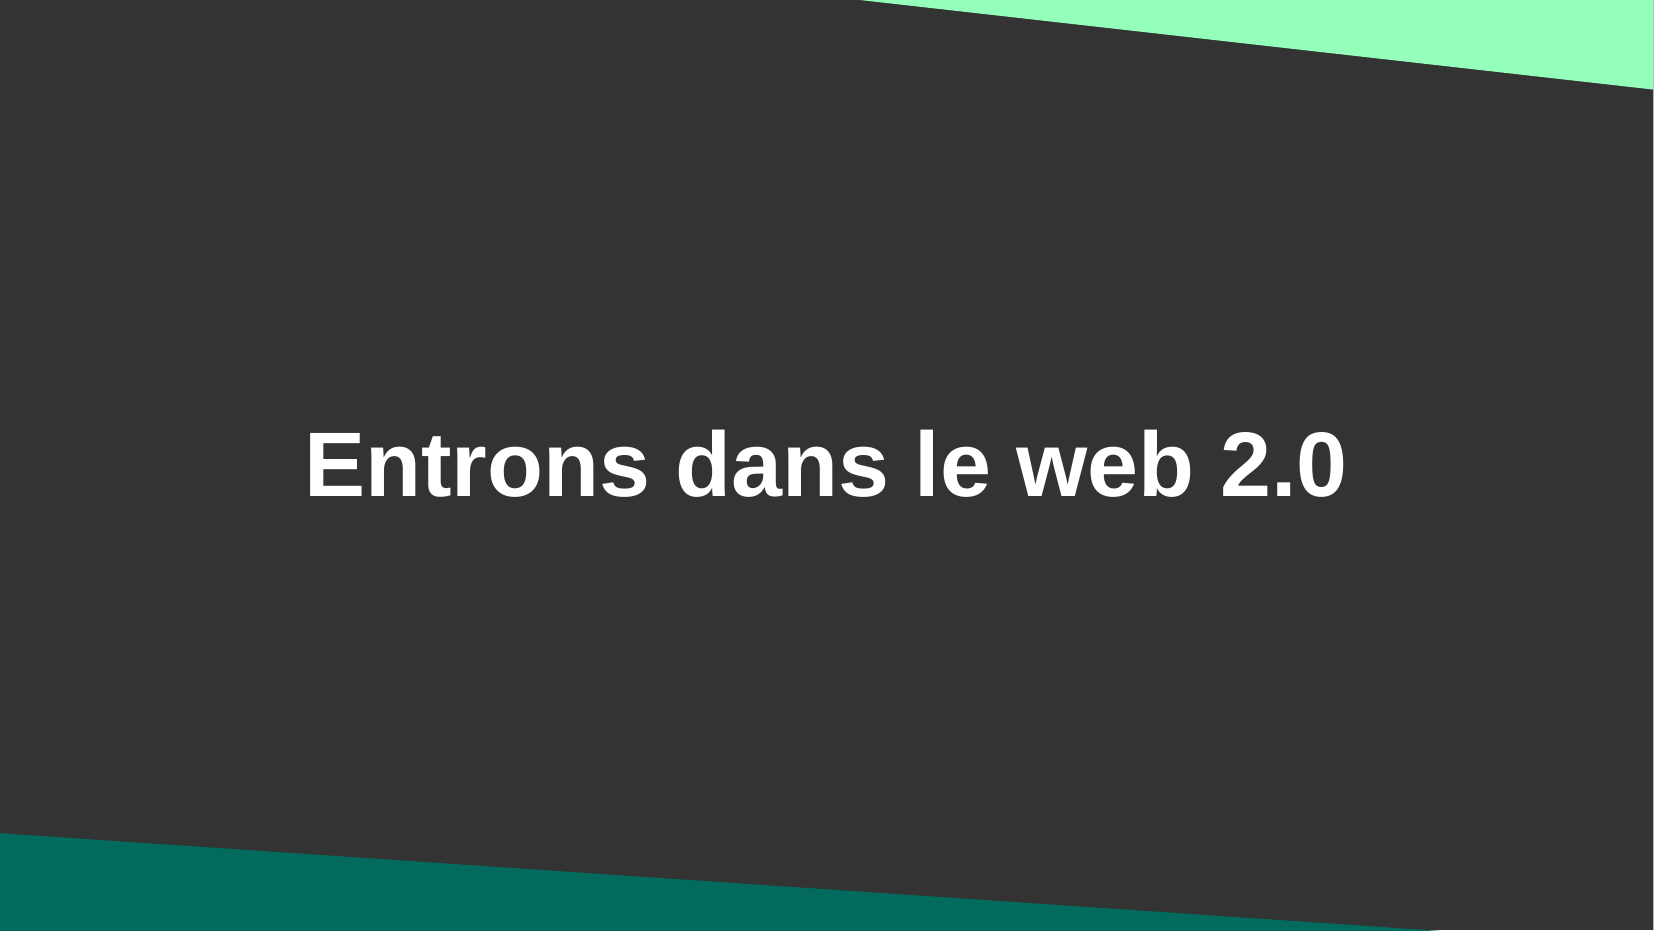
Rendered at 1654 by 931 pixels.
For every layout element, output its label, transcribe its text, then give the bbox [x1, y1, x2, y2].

text_box [859, 0, 1654, 90]
title Entrons dans le web 2.0 [27, 413, 1627, 517]
